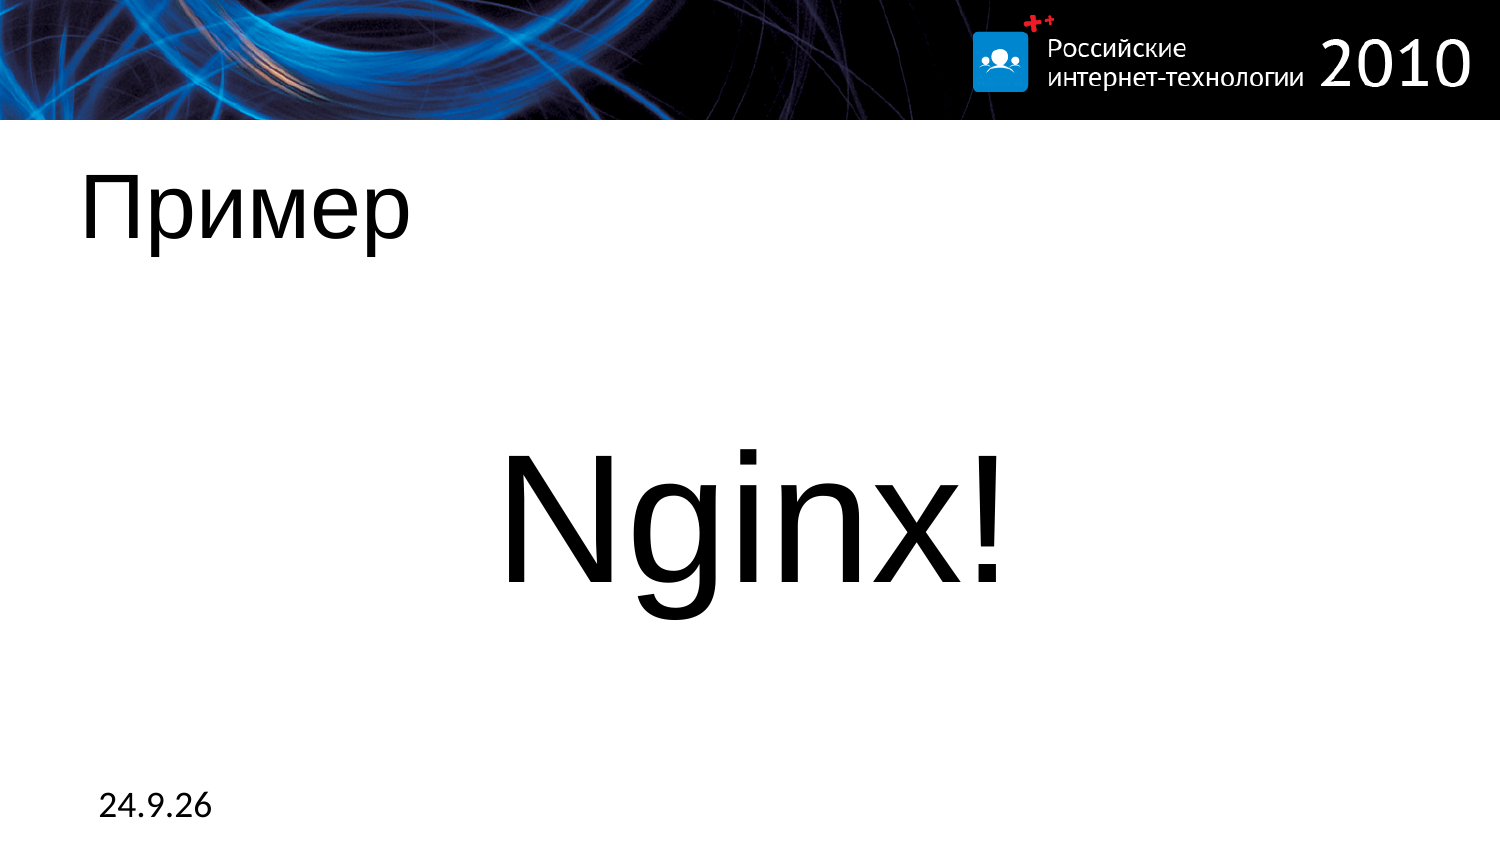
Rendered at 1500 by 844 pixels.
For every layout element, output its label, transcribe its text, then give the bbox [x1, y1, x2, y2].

picture [0, 0, 1500, 120]
subtitle Nginx! [79, 279, 1430, 758]
title Пример [79, 149, 1430, 264]
